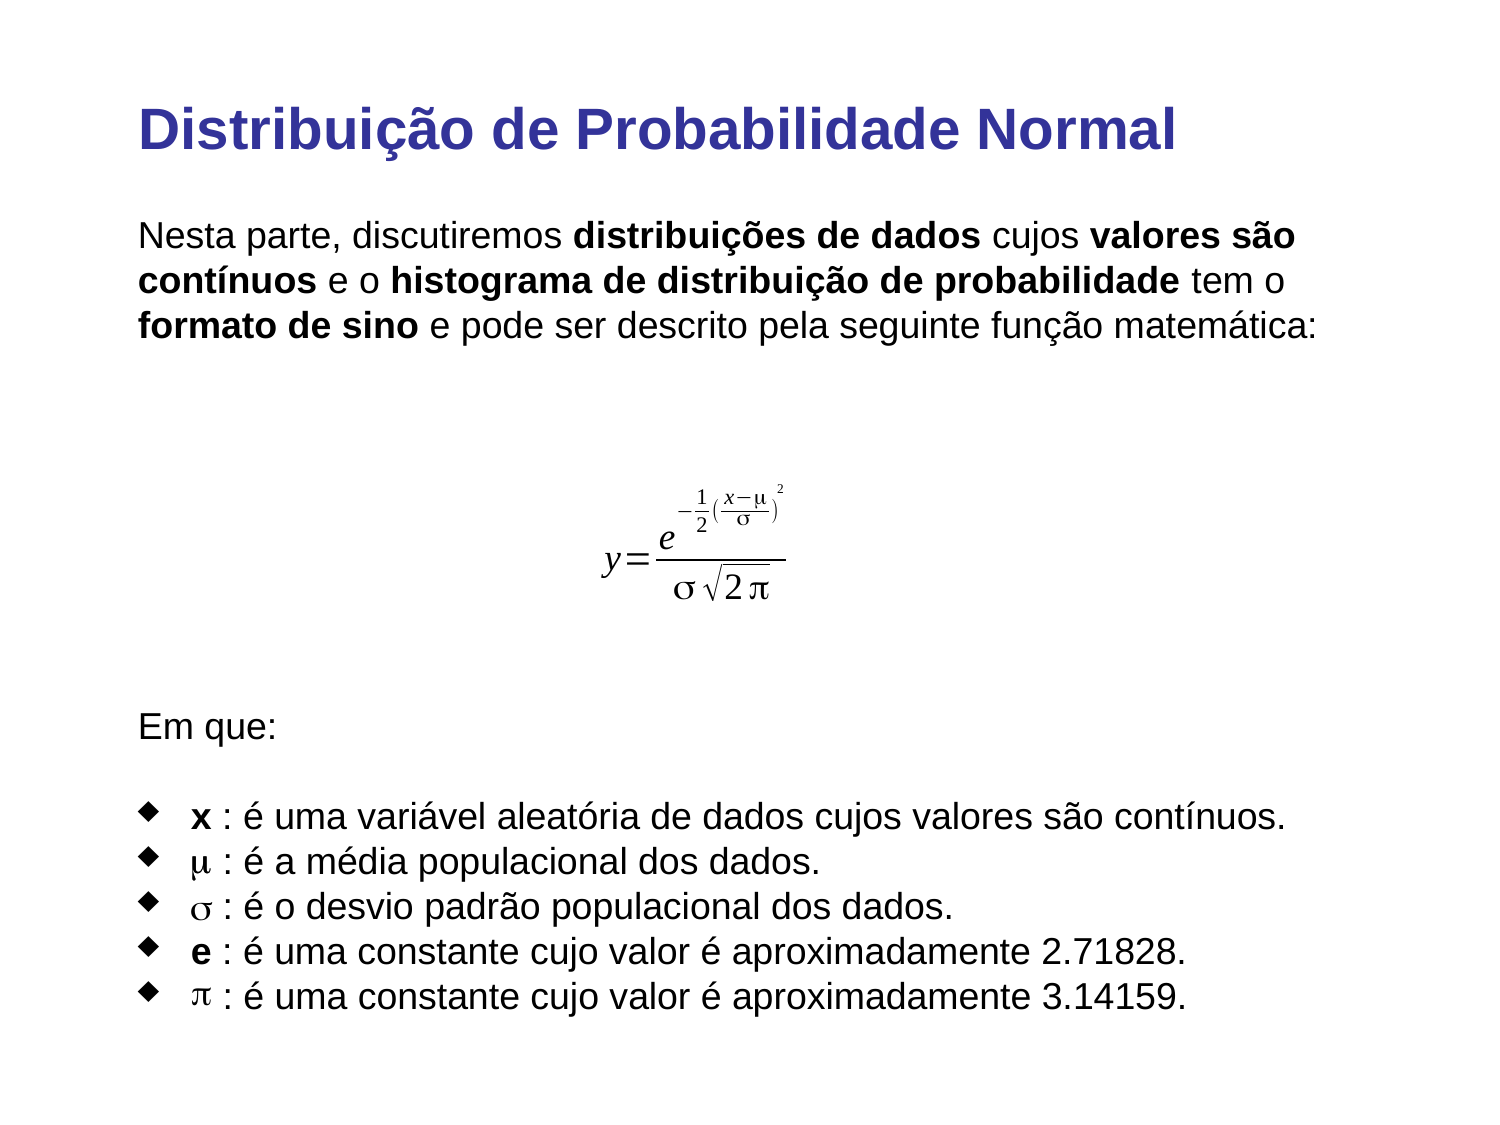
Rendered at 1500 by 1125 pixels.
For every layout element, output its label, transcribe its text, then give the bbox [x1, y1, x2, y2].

text_box Em que: x : é uma variável aleatória de dados cujos valores são contínuos. : é a média populacional dos dados. : é o desvio padrão populacional dos dados. e : é uma constante cujo valor é aproximadamente 2.71828. : é uma constante cujo valor é aproximadamente 3.14159. [123, 694, 1366, 1025]
chart [183, 855, 219, 883]
text_box Distribuição de Probabilidade Normal [123, 84, 1400, 179]
chart [183, 900, 221, 923]
chart [593, 481, 795, 607]
chart [183, 985, 219, 1007]
text_box Nesta parte, discutiremos distribuições de dados cujos valores são contínuos e o histograma de distribuição de probabilidade tem o formato de sino e pode ser descrito pela seguinte função matemática: [123, 203, 1366, 376]
